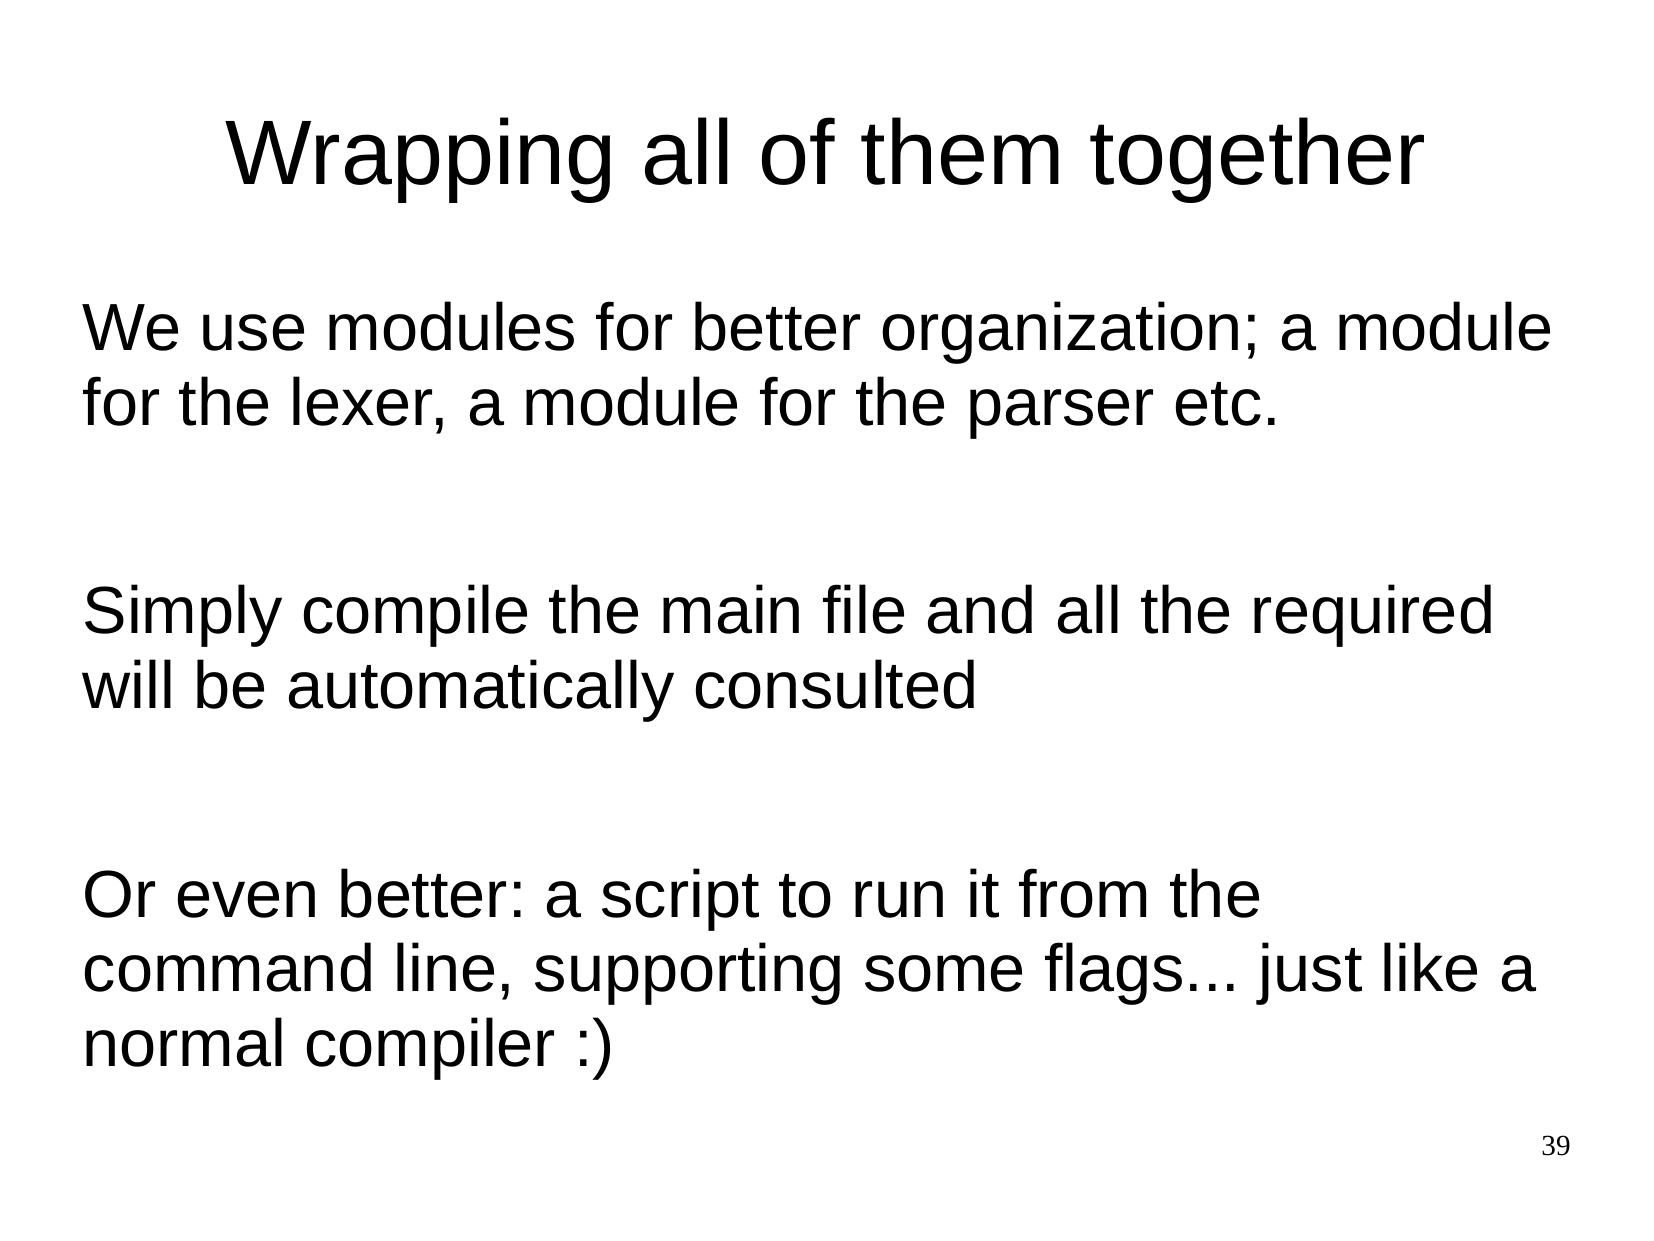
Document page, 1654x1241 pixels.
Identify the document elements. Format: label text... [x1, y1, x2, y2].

list We use modules for better organization; a module for the lexer, a module for the parser etc. Simply compile the main file and all the required will be automatically consulted Or even better: a script to run it from the command line, supporting some flags... just like a normal compiler :) [82, 290, 1571, 1109]
title Wrapping all of them together [82, 49, 1571, 257]
